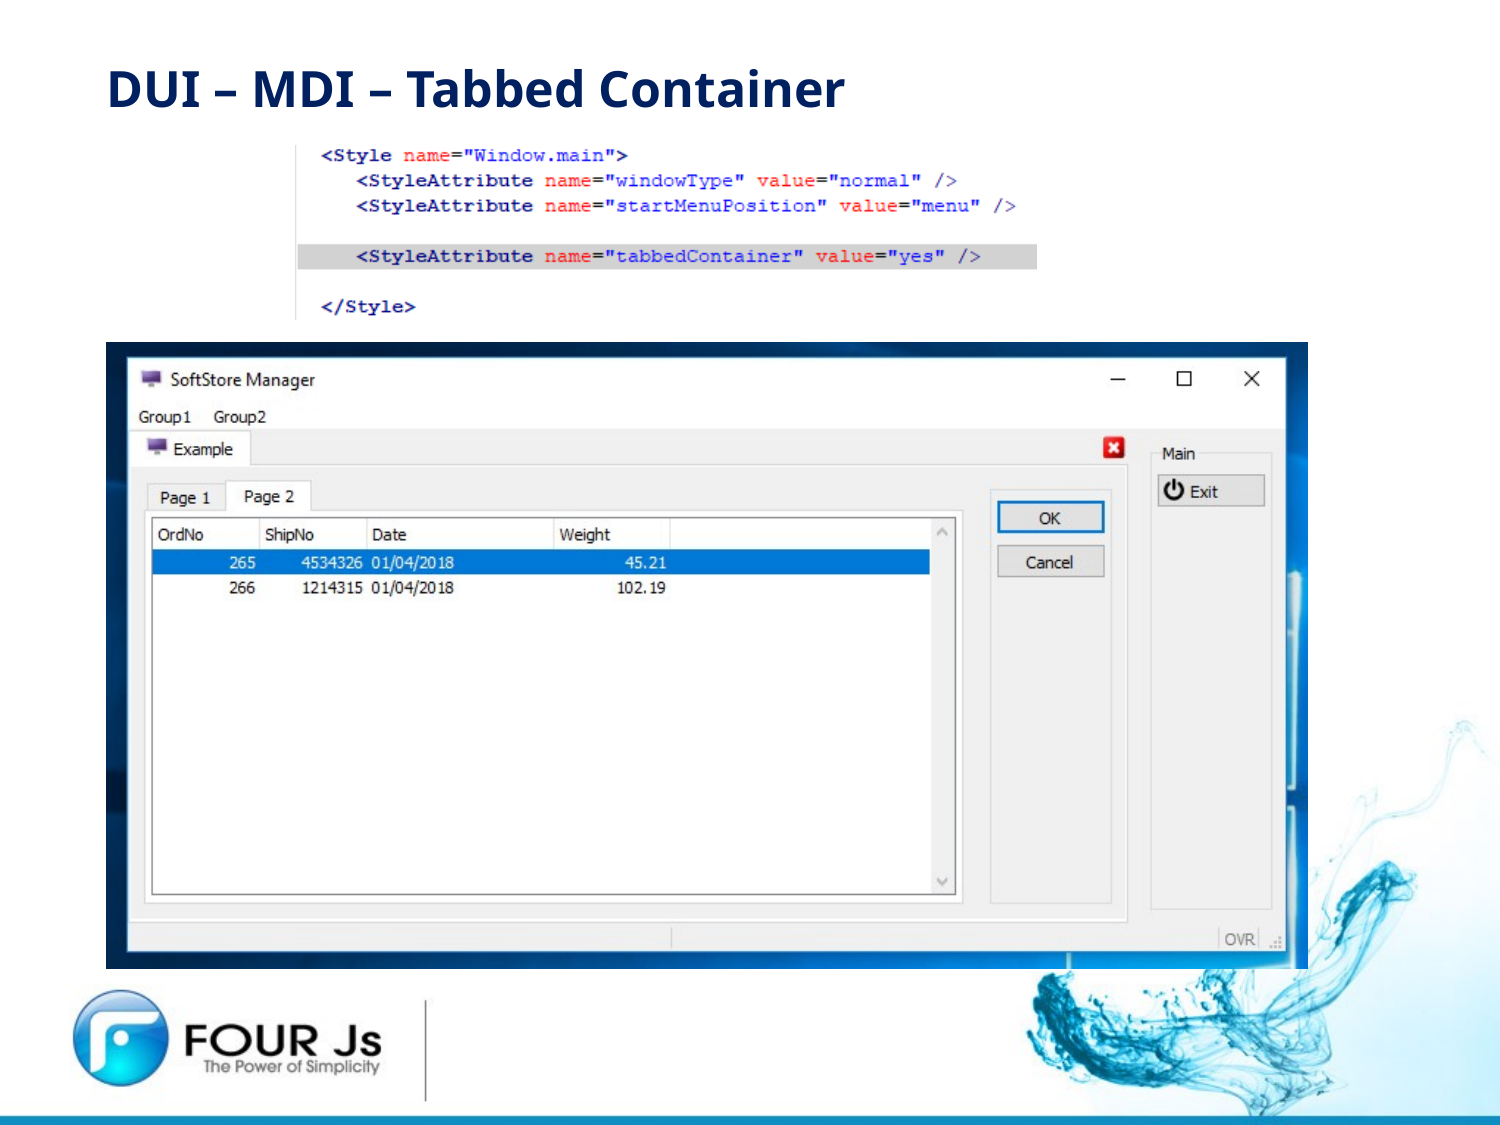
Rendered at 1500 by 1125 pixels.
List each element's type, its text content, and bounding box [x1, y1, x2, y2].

text_box [11, 145, 1347, 922]
picture [0, 0, 1500, 1122]
title DUI – MDI – Tabbed Container [106, 35, 1388, 142]
